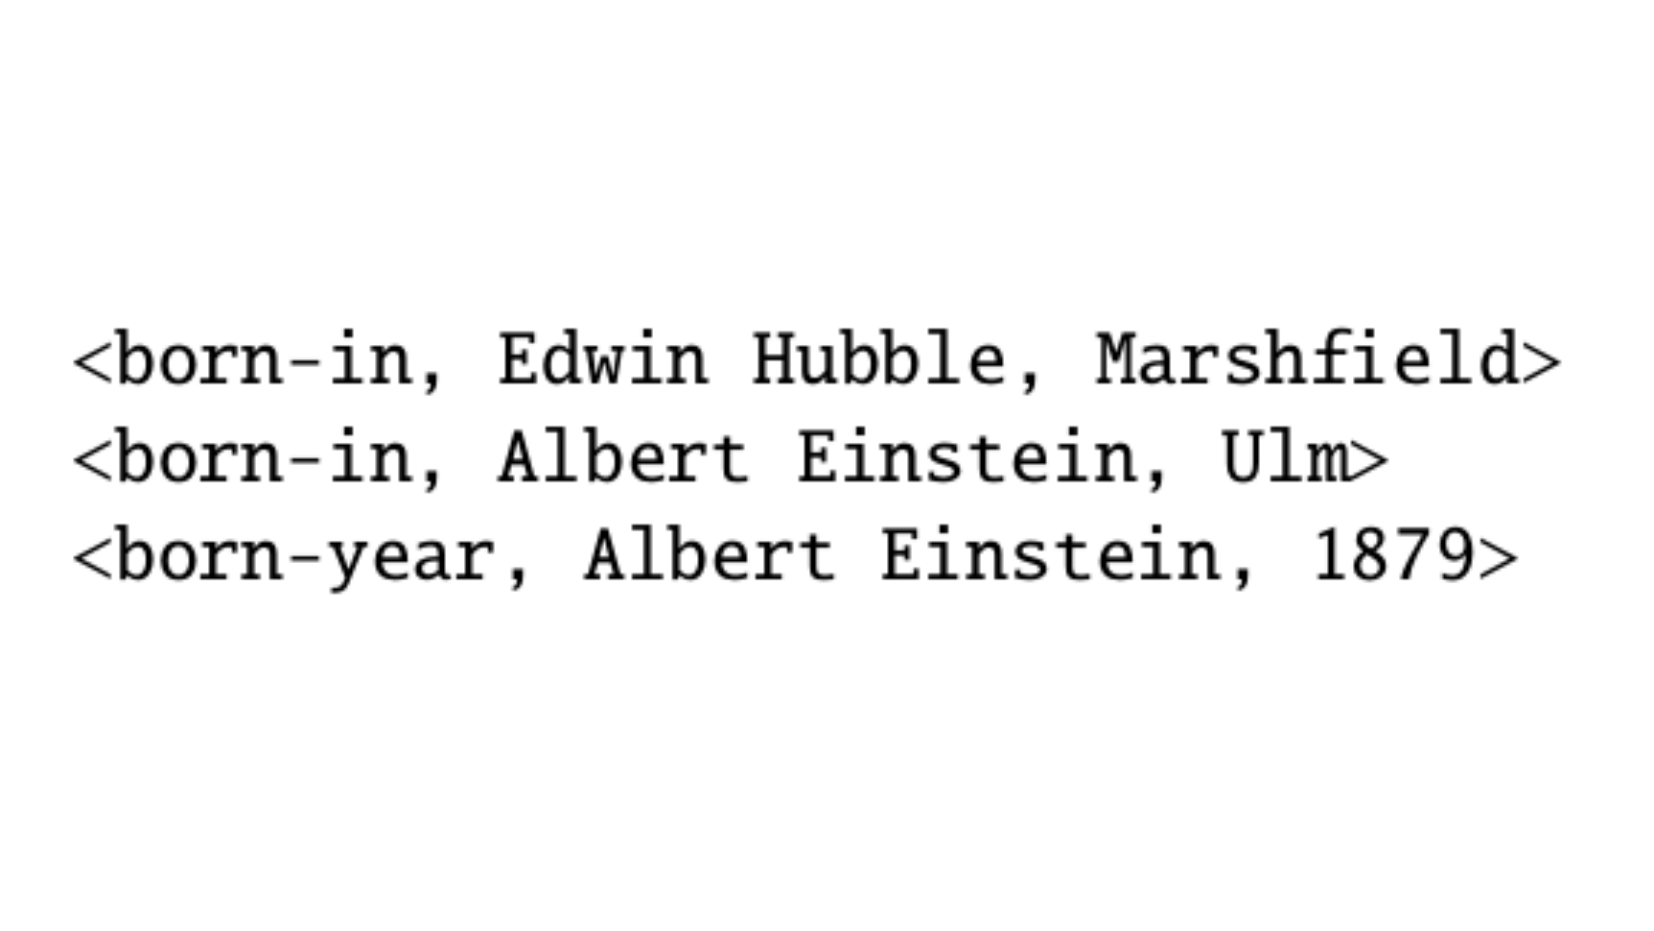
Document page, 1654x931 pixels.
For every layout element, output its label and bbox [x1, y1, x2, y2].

picture [0, 272, 1654, 658]
